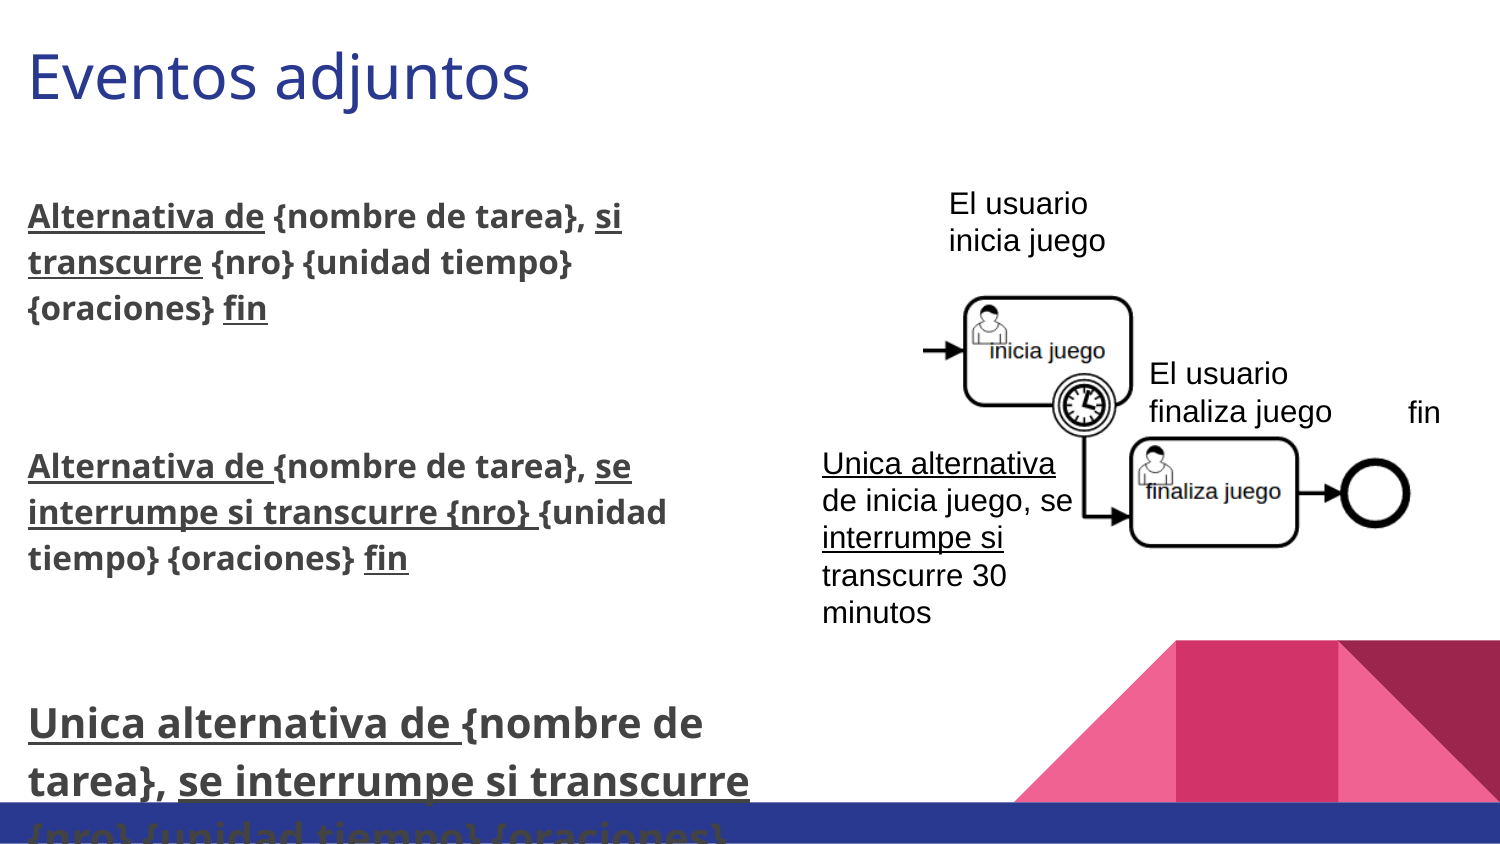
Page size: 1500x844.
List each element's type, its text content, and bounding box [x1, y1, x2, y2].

picture [1075, 240, 1084, 249]
picture [1007, 243, 1015, 249]
text_box El usuario finaliza juego [1134, 338, 1379, 408]
picture [1092, 240, 1101, 249]
text_box Unica alternativa de inicia juego, se interrumpe si transcurre 30 minutos [807, 407, 1109, 666]
text_box fin [1393, 377, 1474, 446]
text_box El usuario inicia juego [934, 167, 1146, 237]
title Eventos adjuntos [12, 22, 1411, 122]
picture [923, 240, 1432, 626]
text_box Alternativa de {nombre de tarea}, si transcurre {nro} {unidad tiempo} {oraciones} fin Alternativa de {nombre de tarea}, se interrumpe si transcurre {nro} {unidad tiempo} {oraciones} fin Unica alternativa de {nombre de tarea}, se interrumpe si transcurre {nro} {unidad tiempo} {oraciones} fin [12, 174, 778, 609]
